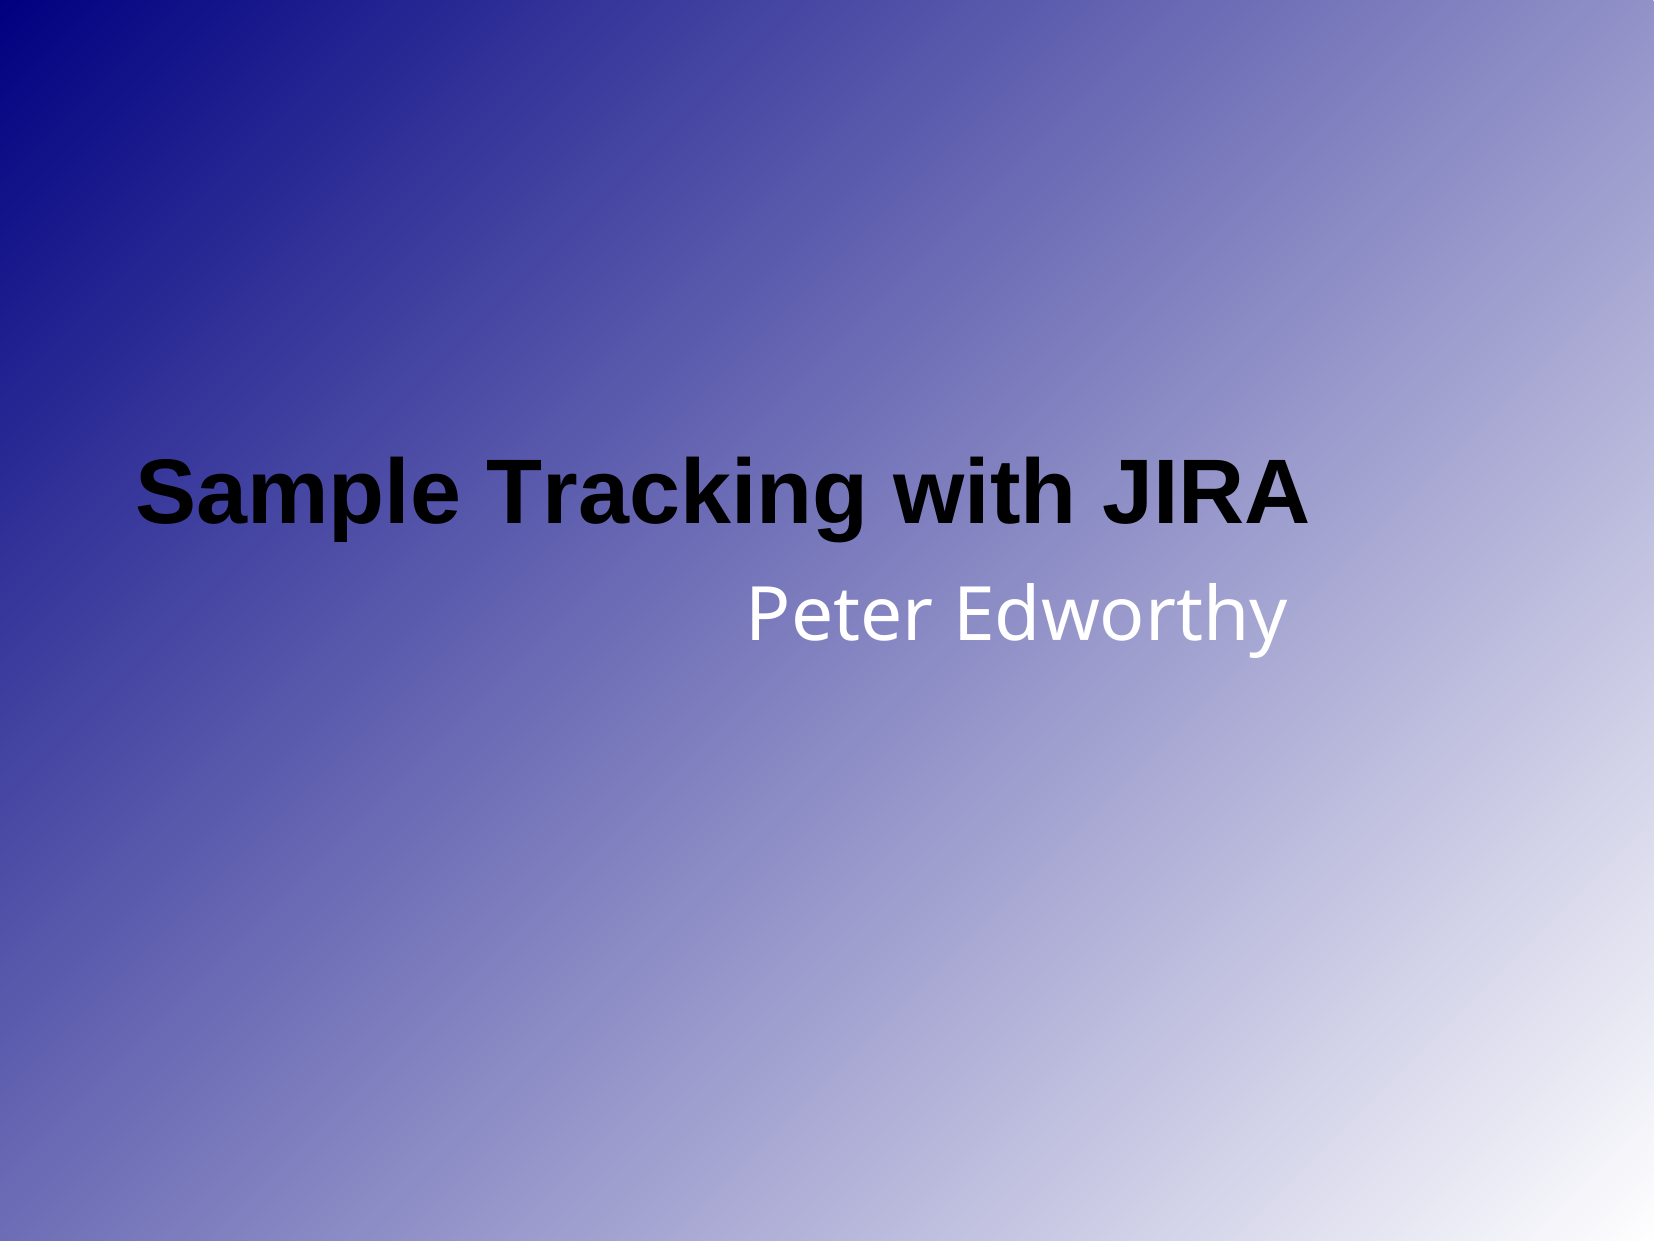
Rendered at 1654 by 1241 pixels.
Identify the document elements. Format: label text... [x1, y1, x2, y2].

title Peter Edworthy [344, 567, 1289, 656]
title Sample Tracking with JIRA [0, 388, 1449, 596]
